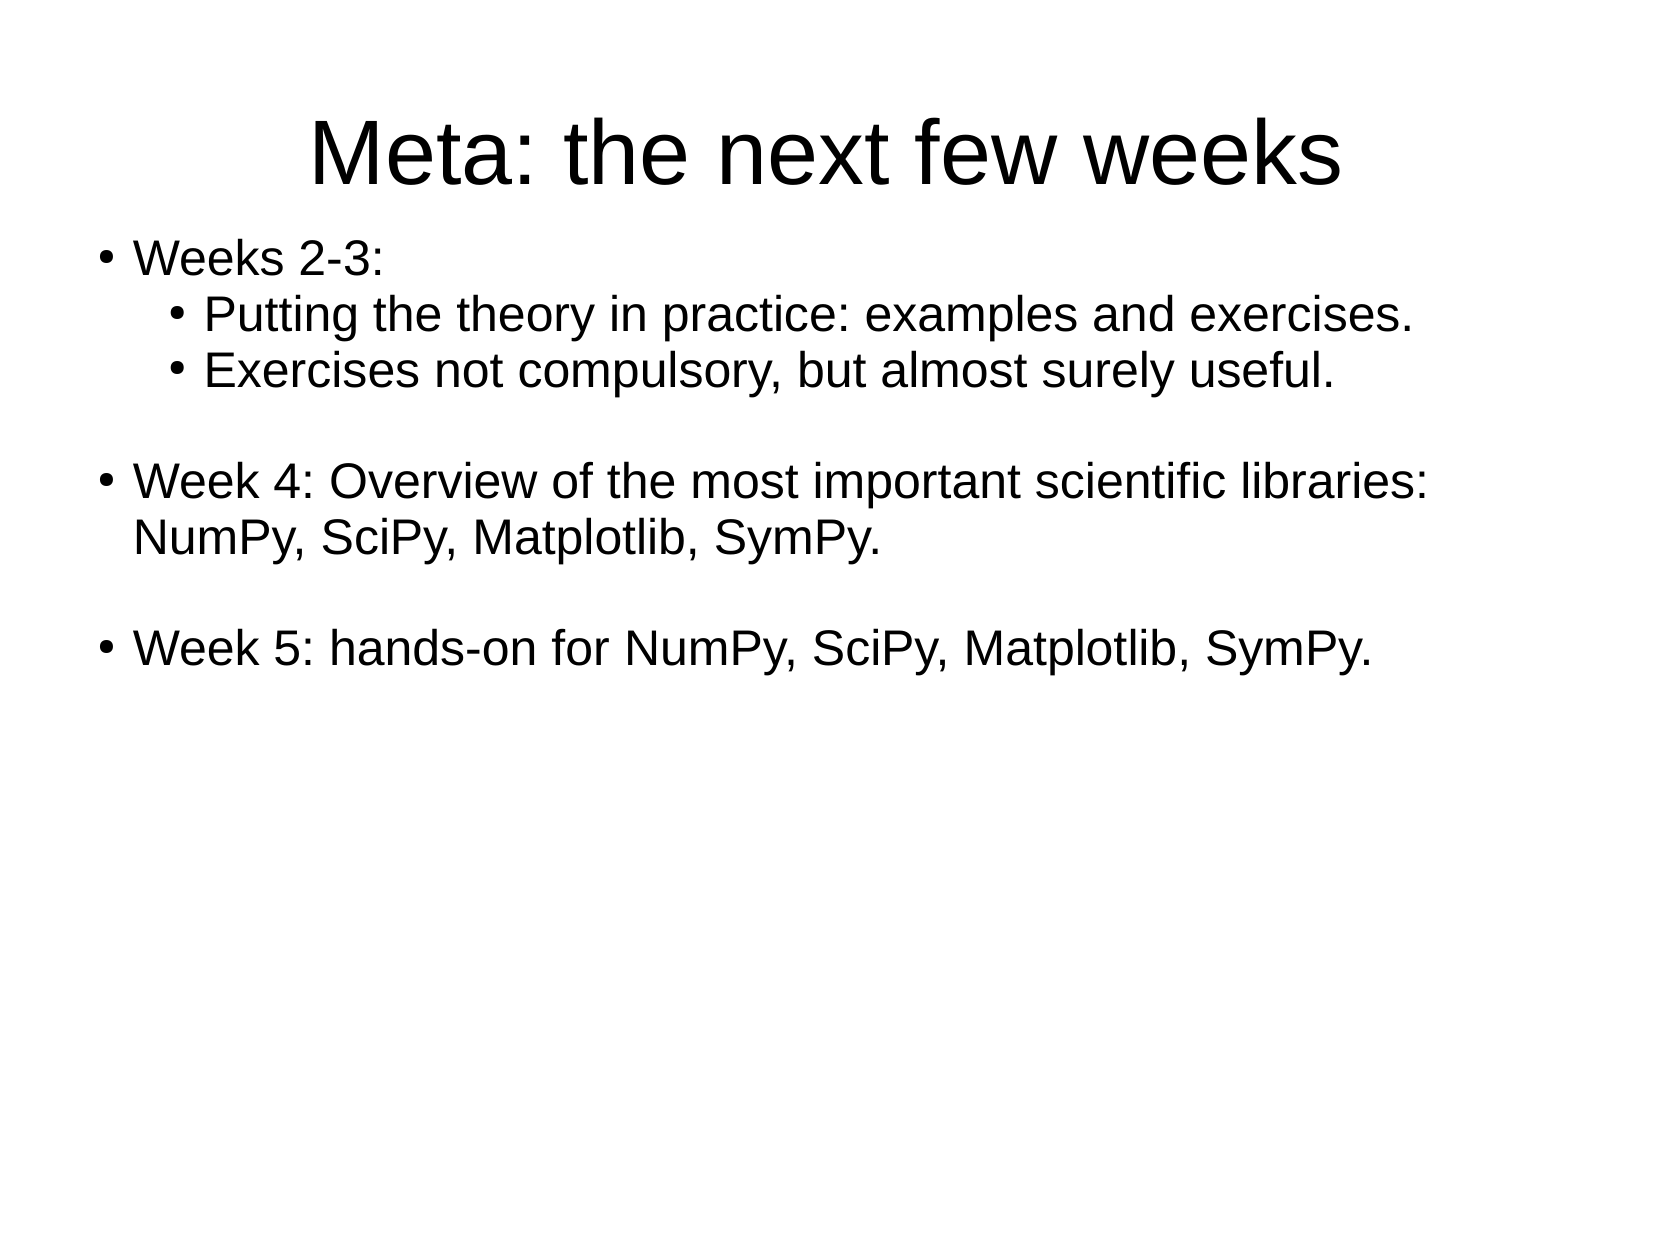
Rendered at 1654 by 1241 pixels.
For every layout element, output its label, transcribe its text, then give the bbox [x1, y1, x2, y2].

text_box Weeks 2-3: Putting the theory in practice: examples and exercises. Exercises not compulsory, but almost surely useful. Week 4: Overview of the most important scientific libraries: NumPy, SciPy, Matplotlib, SymPy. Week 5: hands-on for NumPy, SciPy, Matplotlib, SymPy. [82, 222, 1561, 1139]
title Meta: the next few weeks [82, 49, 1571, 257]
